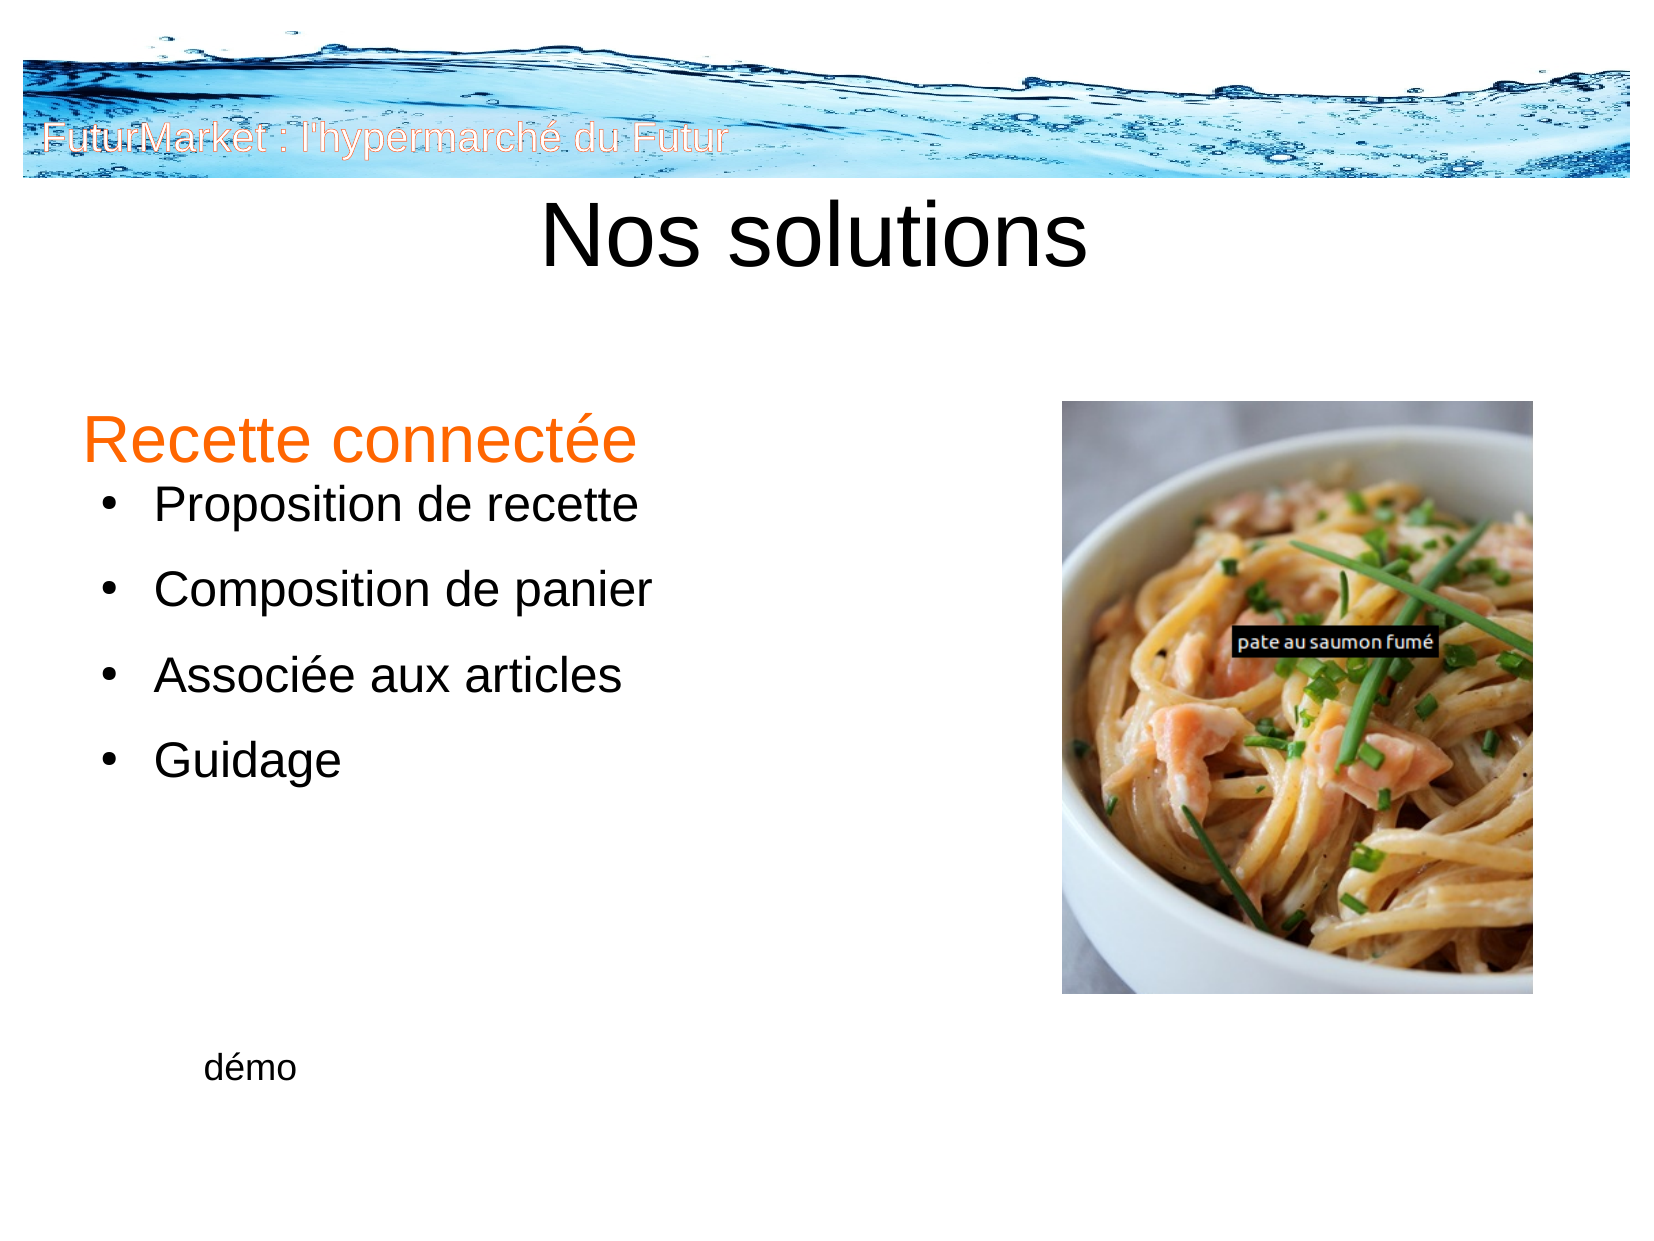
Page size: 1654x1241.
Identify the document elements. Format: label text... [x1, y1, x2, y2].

list Recette connectée Proposition de recette Composition de panier Associée aux articles Guidage [82, 401, 1571, 1121]
picture [23, 23, 1630, 178]
picture [1062, 401, 1533, 994]
text_box démo [188, 1039, 367, 1097]
title Nos solutions [23, 180, 1607, 290]
